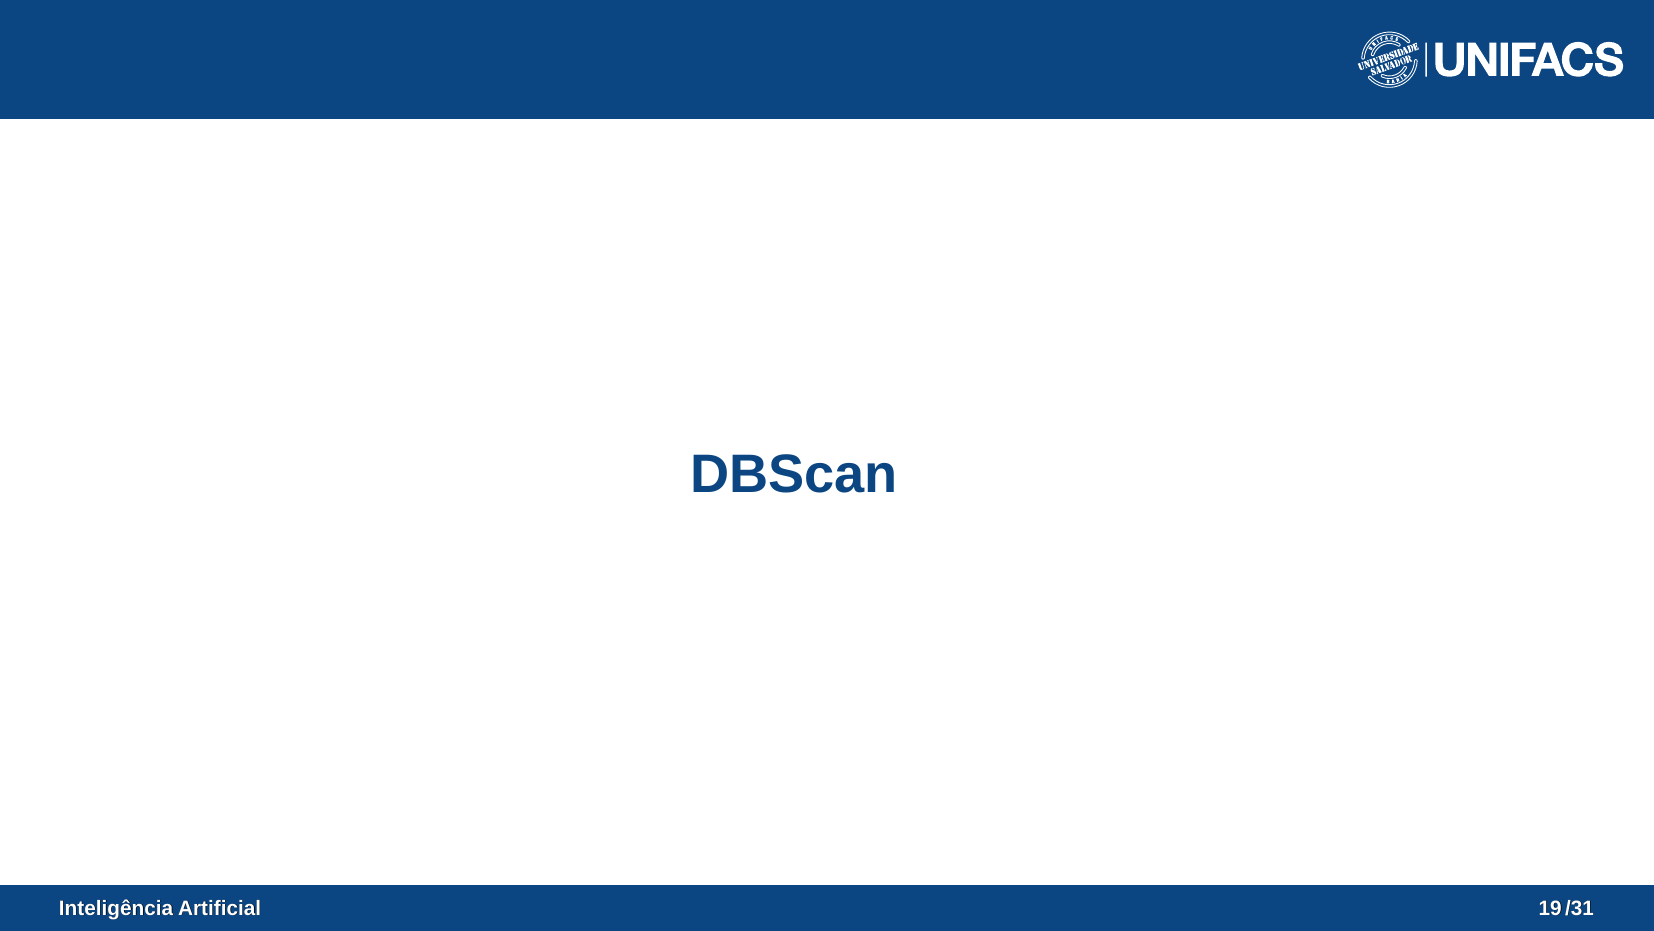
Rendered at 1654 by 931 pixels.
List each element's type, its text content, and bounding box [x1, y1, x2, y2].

text_box DBScan [112, 162, 1477, 786]
